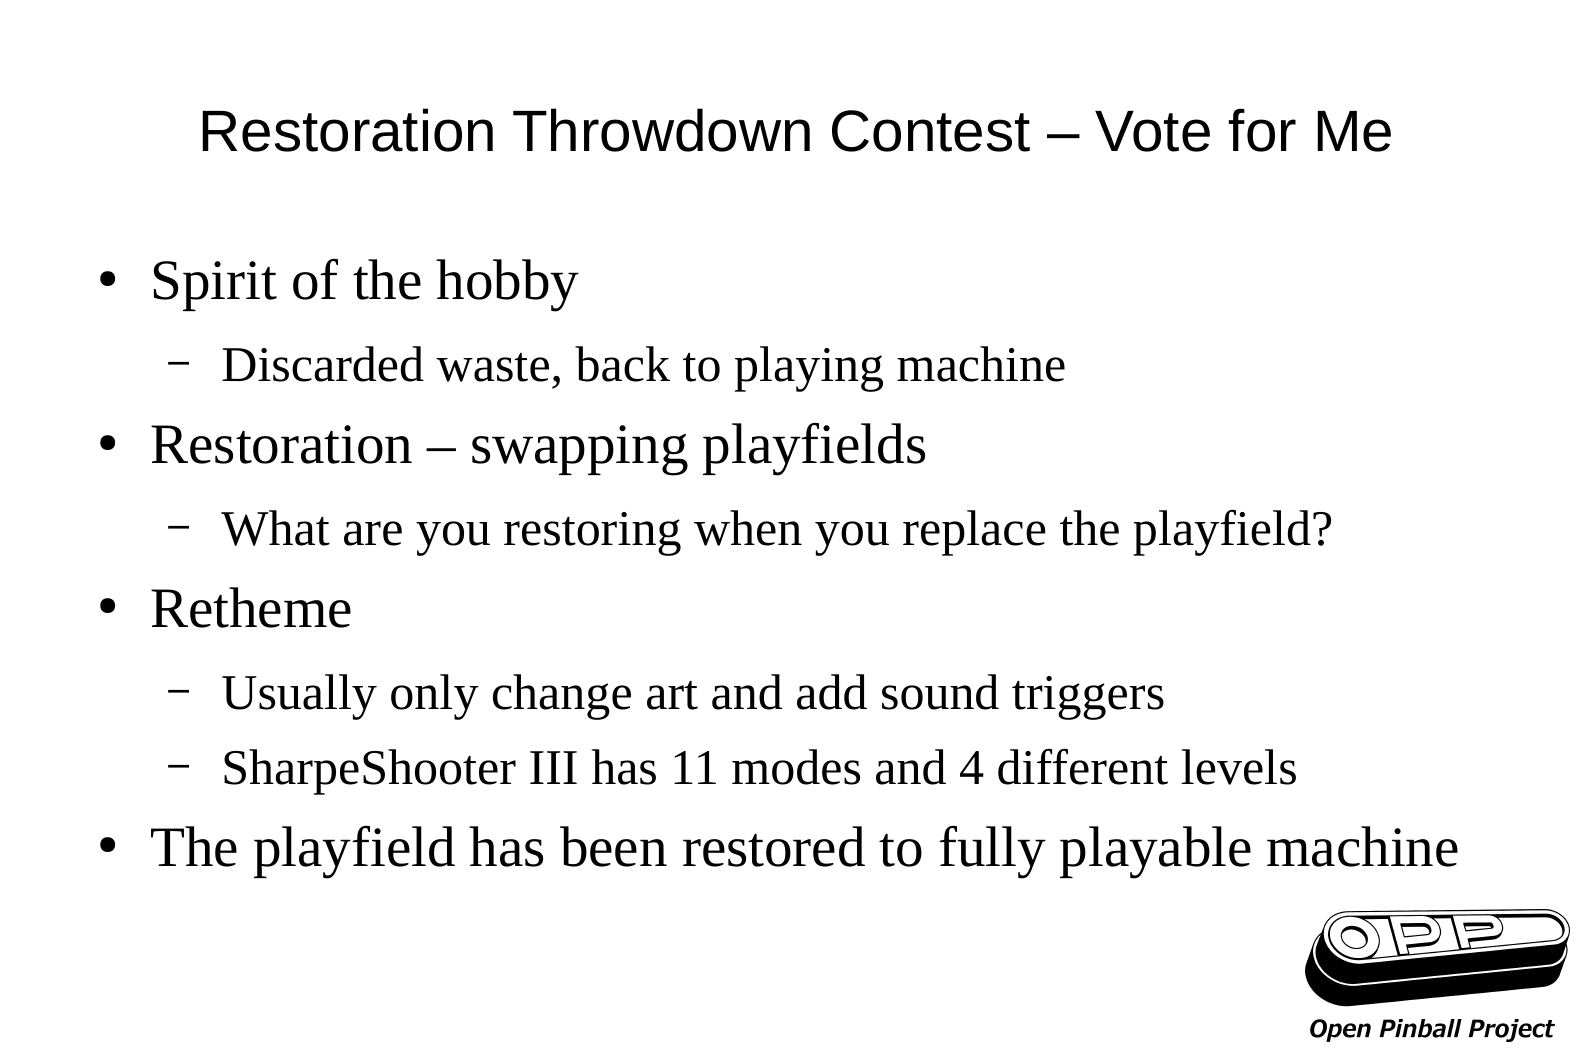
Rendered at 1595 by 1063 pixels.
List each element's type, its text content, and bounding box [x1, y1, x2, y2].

list Spirit of the hobby Discarded waste, back to playing machine Restoration – swapping playfields What are you restoring when you replace the playfield? Retheme Usually only change art and add sound triggers SharpeShooter III has 11 modes and 4 different levels The playfield has been restored to fully playable machine [79, 248, 1515, 951]
picture [1305, 909, 1570, 1042]
title Restoration Throwdown Contest – Vote for Me [79, 42, 1515, 220]
